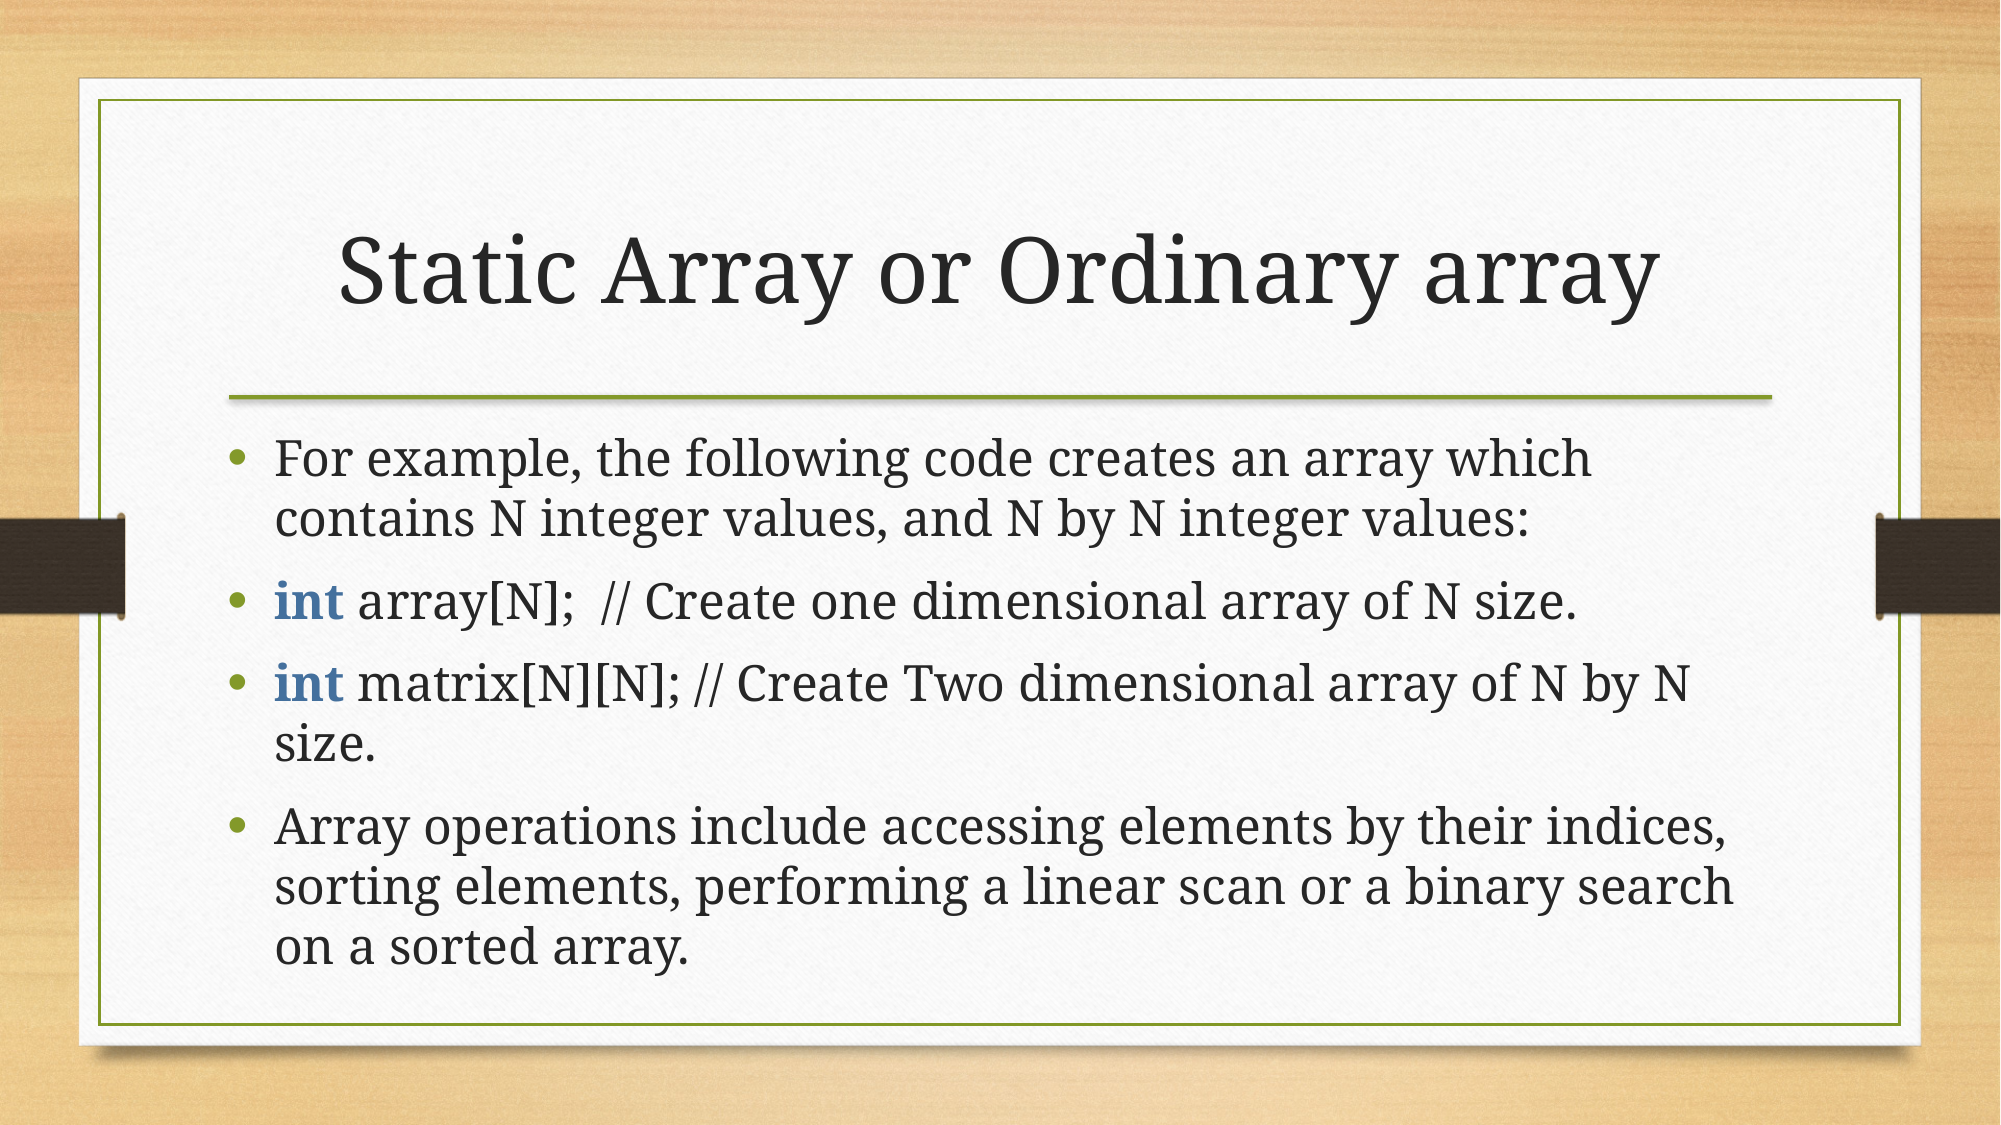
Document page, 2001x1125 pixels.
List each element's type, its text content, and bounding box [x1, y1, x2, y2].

text_box For example, the following code creates an array which contains N integer values, and N by N integer values: int array[N]; // Create one dimensional array of N size. int matrix[N][N]; // Create Two dimensional array of N by N size. Array operations include accessing elements by their indices, sorting elements, performing a linear scan or a binary search on a sorted array. [212, 419, 1788, 964]
picture [0, 0, 2001, 1125]
text_box Static Array or Ordinary array [212, 161, 1788, 375]
